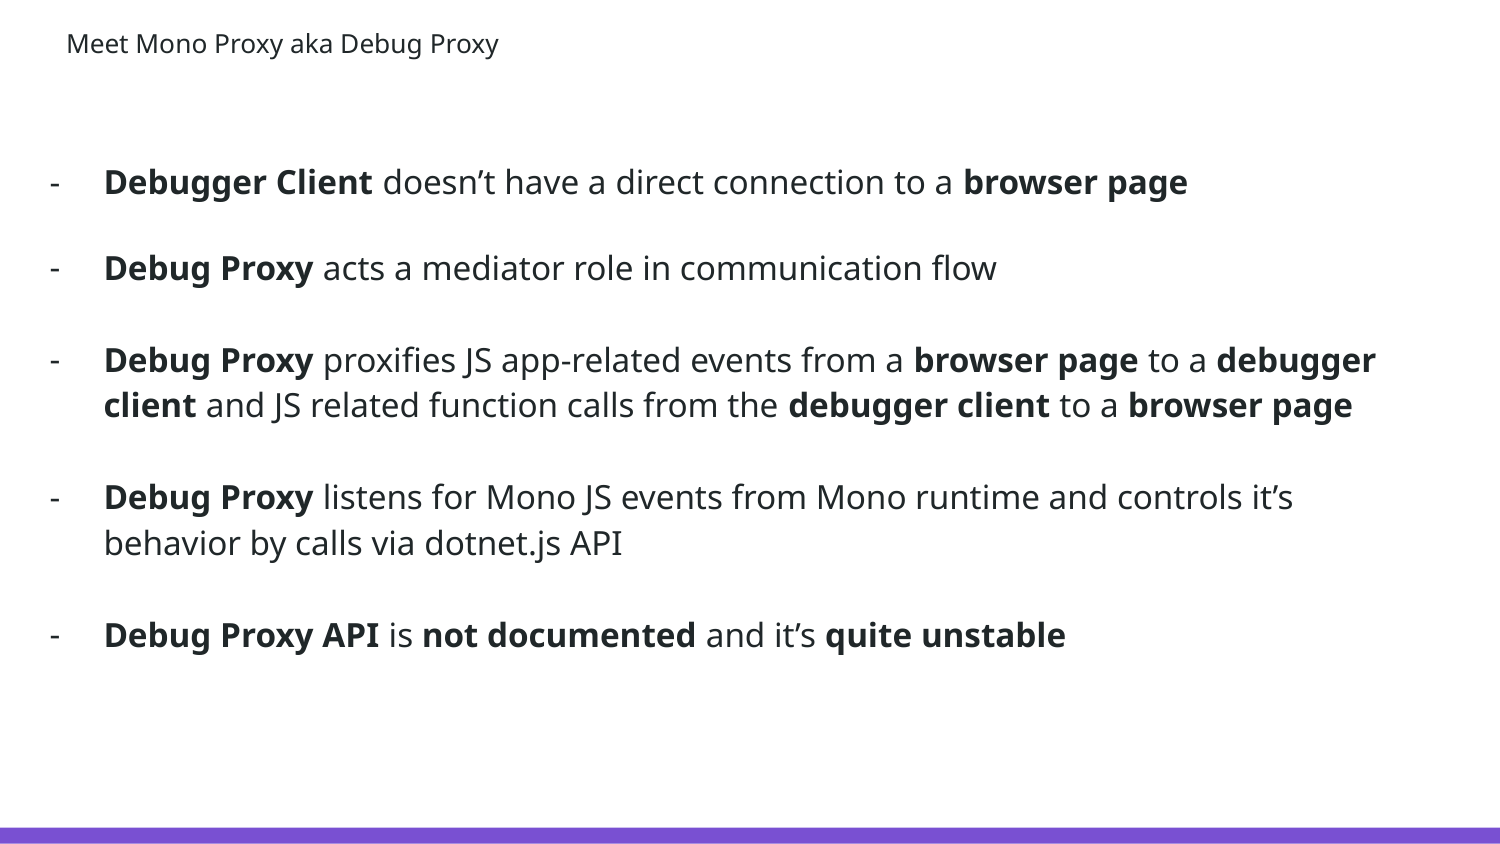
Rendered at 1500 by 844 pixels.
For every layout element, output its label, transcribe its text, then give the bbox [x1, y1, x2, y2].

title Meet Mono Proxy aka Debug Proxy [51, 12, 1449, 106]
list Debugger Client doesn’t have a direct connection to a browser page Debug Proxy acts a mediator role in communication flow Debug Proxy proxifies JS app-related events from a browser page to a debugger client and JS related function calls from the debugger client to a browser page Debug Proxy listens for Mono JS events from Mono runtime and controls it’s behavior by calls via dotnet.js API Debug Proxy API is not documented and it’s quite unstable [13, 140, 1412, 799]
